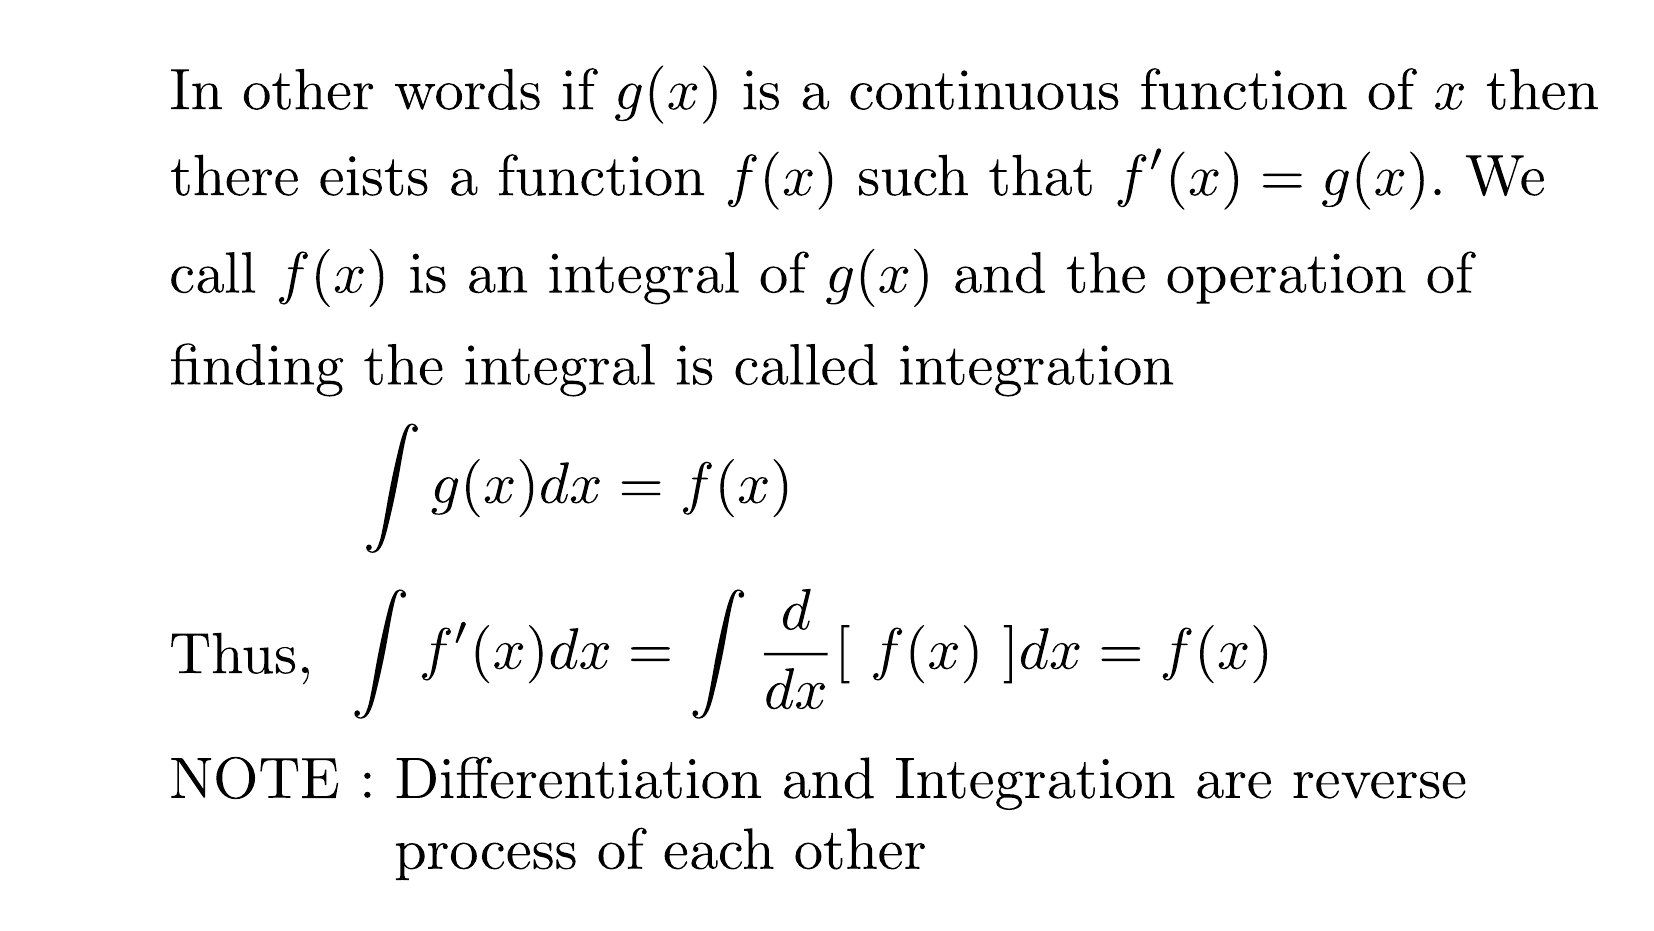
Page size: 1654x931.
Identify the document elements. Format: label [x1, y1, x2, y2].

text_box [171, 248, 1476, 308]
text_box [395, 827, 925, 881]
text_box [171, 343, 1174, 397]
title [59, 37, 1619, 898]
text_box [171, 756, 1466, 811]
text_box [171, 632, 309, 685]
text_box [353, 588, 1268, 719]
text_box [365, 423, 788, 553]
text_box [171, 65, 1598, 124]
text_box [171, 148, 1544, 210]
